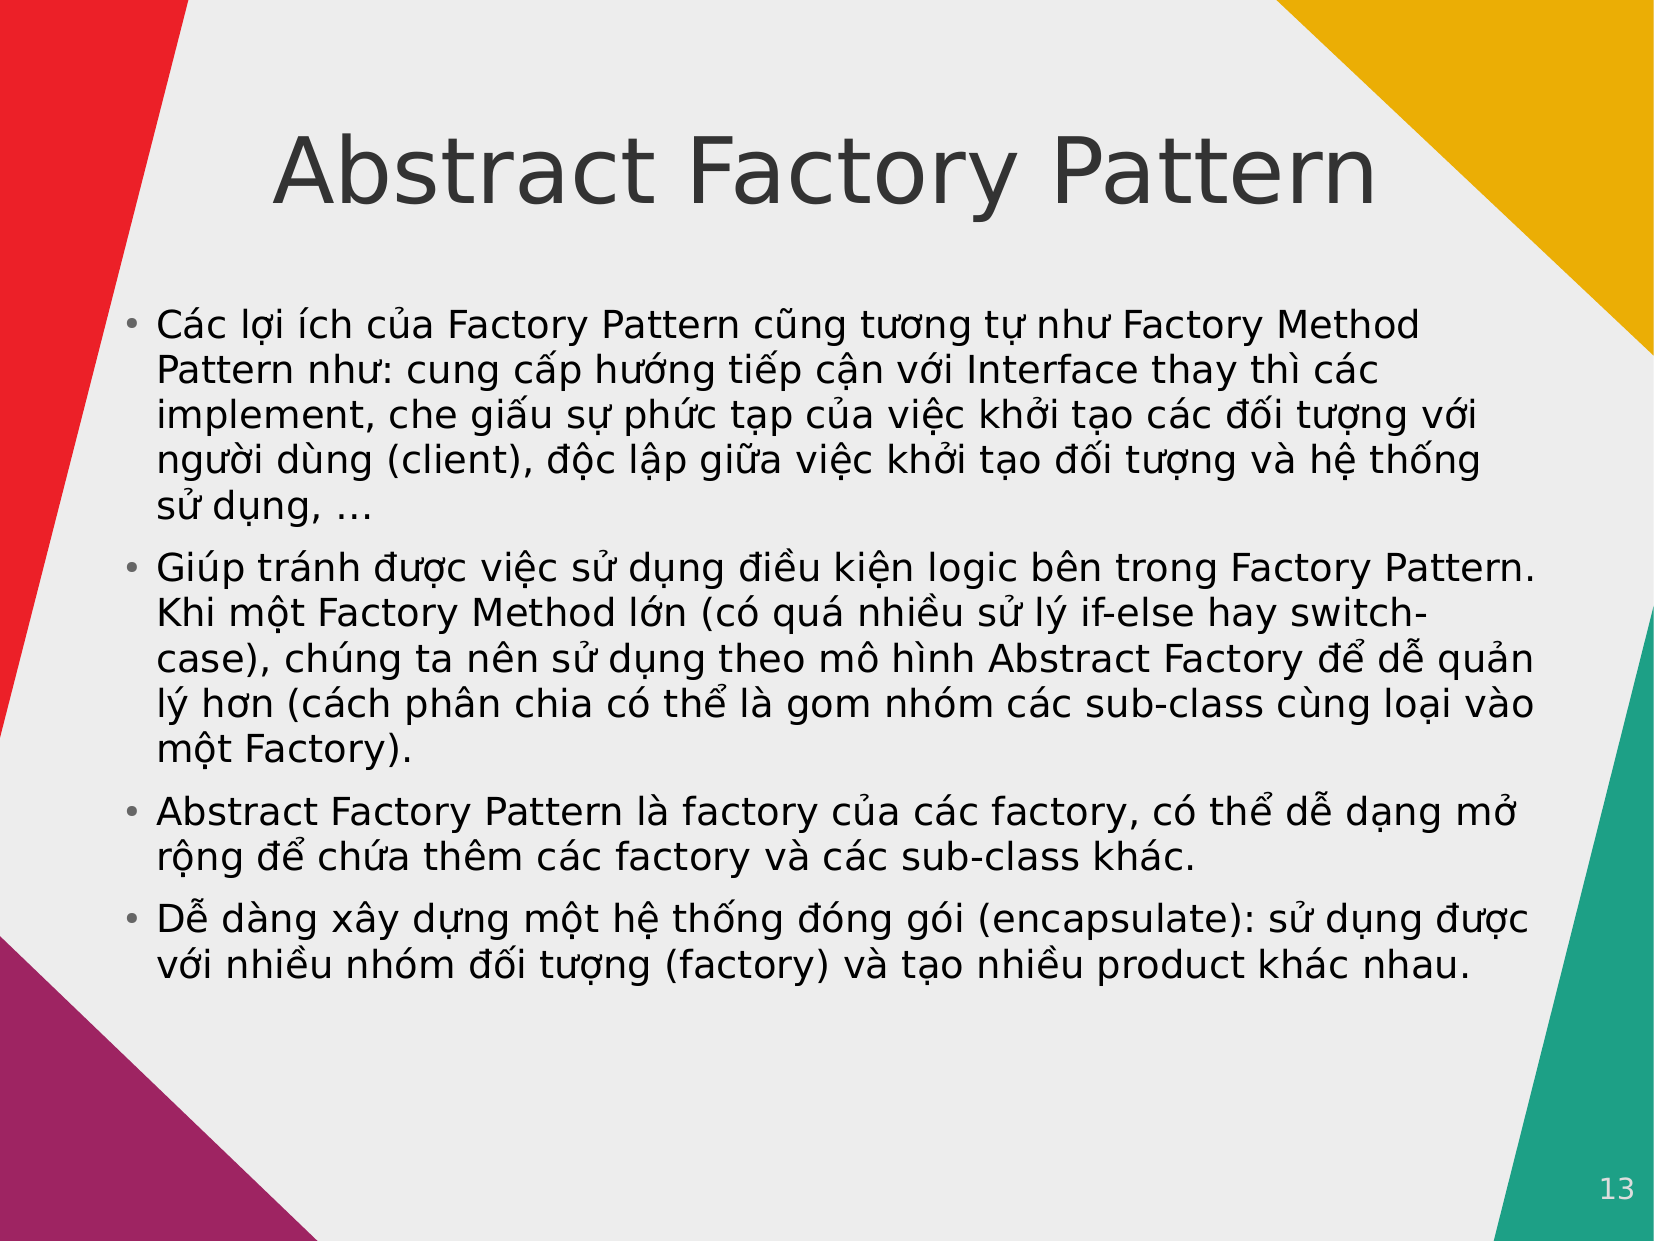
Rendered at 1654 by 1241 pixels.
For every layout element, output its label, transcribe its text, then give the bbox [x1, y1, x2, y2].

list Các lợi ích của Factory Pattern cũng tương tự như Factory Method Pattern như: cung cấp hướng tiếp cận với Interface thay thì các implement, che giấu sự phức tạp của việc khởi tạo các đối tượng với người dùng (client), độc lập giữa việc khởi tạo đối tượng và hệ thống sử dụng, … Giúp tránh được việc sử dụng điều kiện logic bên trong Factory Pattern. Khi một Factory Method lớn (có quá nhiều sử lý if-else hay switch-case), chúng ta nên sử dụng theo mô hình Abstract Factory để dễ quản lý hơn (cách phân chia có thể là gom nhóm các sub-class cùng loại vào một Factory). Abstract Factory Pattern là factory của các factory, có thể dễ dạng mở rộng để chứa thêm các factory và các sub-class khác. Dễ dàng xây dựng một hệ thống đóng gói (encapsulate): sử dụng được với nhiều nhóm đối tượng (factory) và tạo nhiều product khác nhau. [114, 302, 1539, 1033]
title Abstract Factory Pattern [114, 73, 1539, 271]
